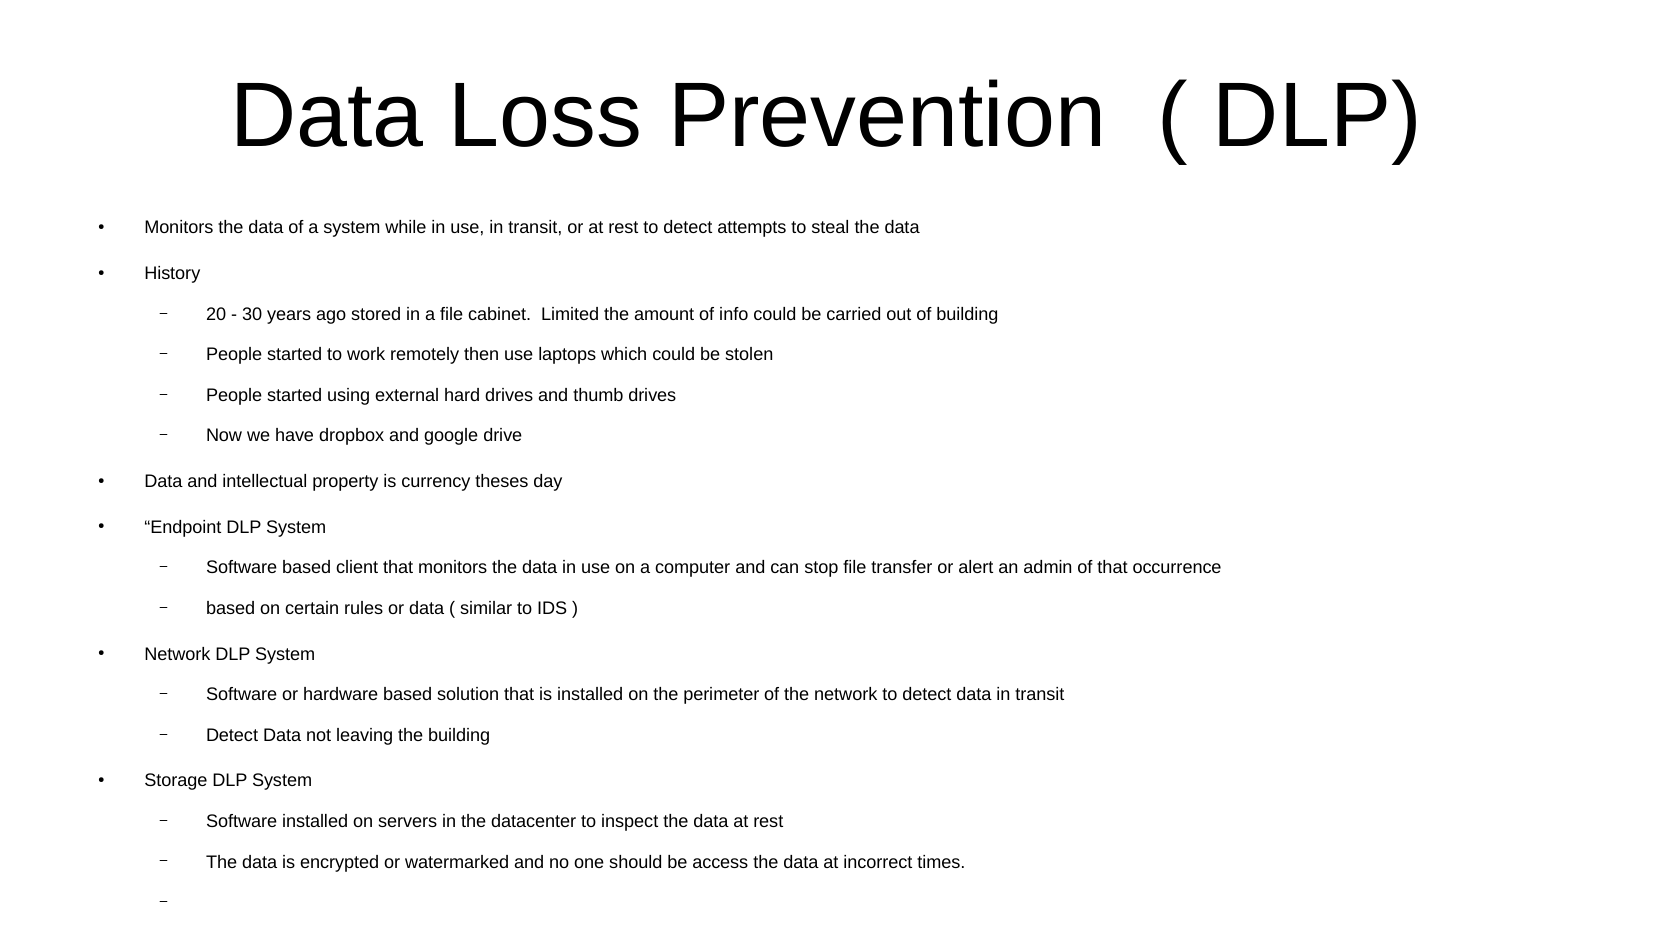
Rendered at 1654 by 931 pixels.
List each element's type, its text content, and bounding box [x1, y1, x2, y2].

title Data Loss Prevention ( DLP) [82, 37, 1571, 193]
list Monitors the data of a system while in use, in transit, or at rest to detect attempts to steal the data History 20 - 30 years ago stored in a file cabinet. Limited the amount of info could be carried out of building People started to work remotely then use laptops which could be stolen People started using external hard drives and thumb drives Now we have dropbox and google drive Data and intellectual property is currency theses day “Endpoint DLP System Software based client that monitors the data in use on a computer and can stop file transfer or alert an admin of that occurrence based on certain rules or data ( similar to IDS ) Network DLP System Software or hardware based solution that is installed on the perimeter of the network to detect data in transit Detect Data not leaving the building Storage DLP System Software installed on servers in the datacenter to inspect the data at rest The data is encrypted or watermarked and no one should be access the data at incorrect times. [82, 217, 1636, 916]
